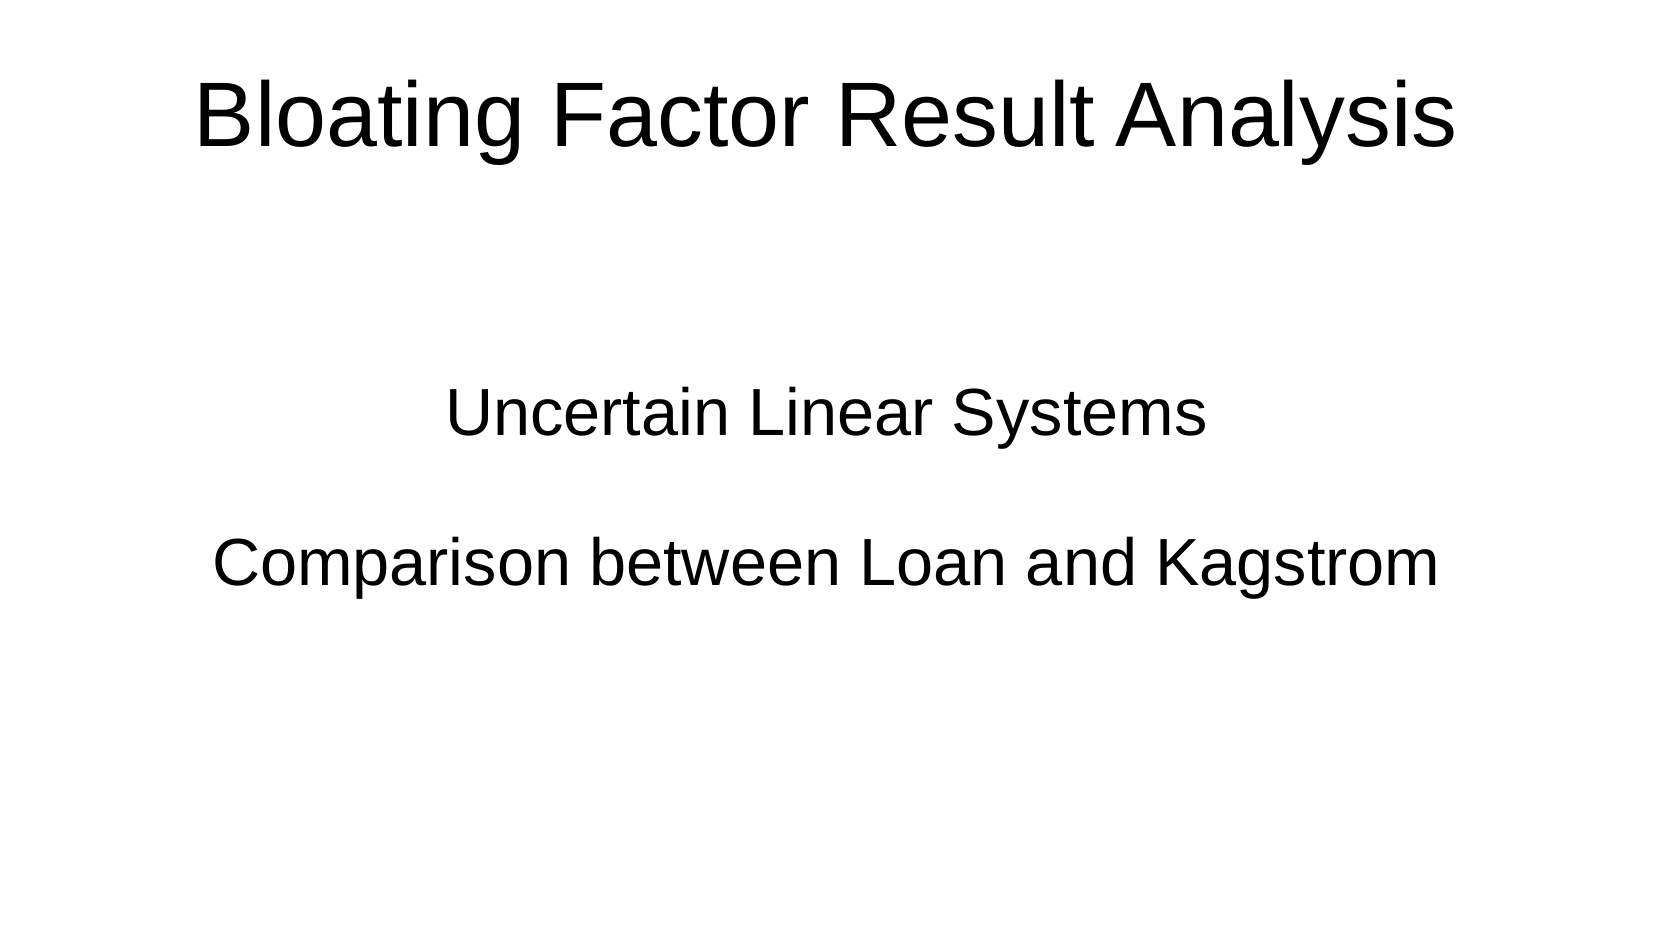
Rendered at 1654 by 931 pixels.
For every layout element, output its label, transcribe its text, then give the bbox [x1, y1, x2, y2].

subtitle Uncertain Linear Systems Comparison between Loan and Kagstrom [82, 217, 1571, 758]
title Bloating Factor Result Analysis [82, 37, 1571, 193]
